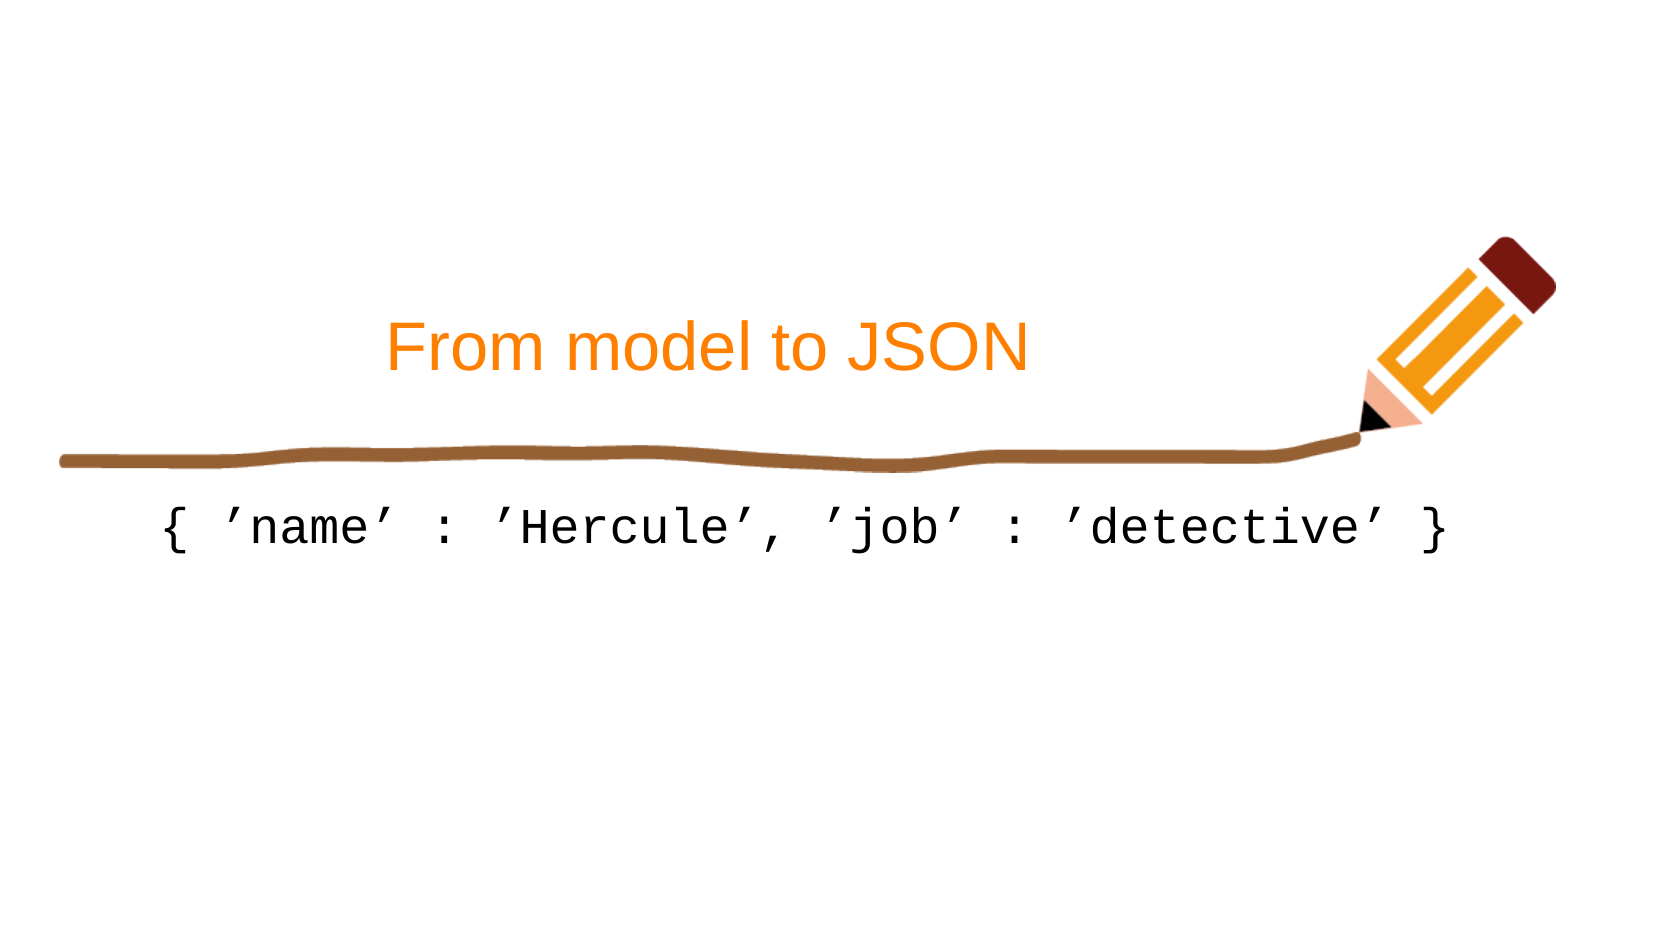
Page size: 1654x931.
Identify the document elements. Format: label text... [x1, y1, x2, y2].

picture [59, 236, 1556, 473]
title From model to JSON [88, 265, 1329, 429]
list { ’name’ : ’Hercule’, ’job’ : ’detective’ } [88, 501, 1565, 886]
